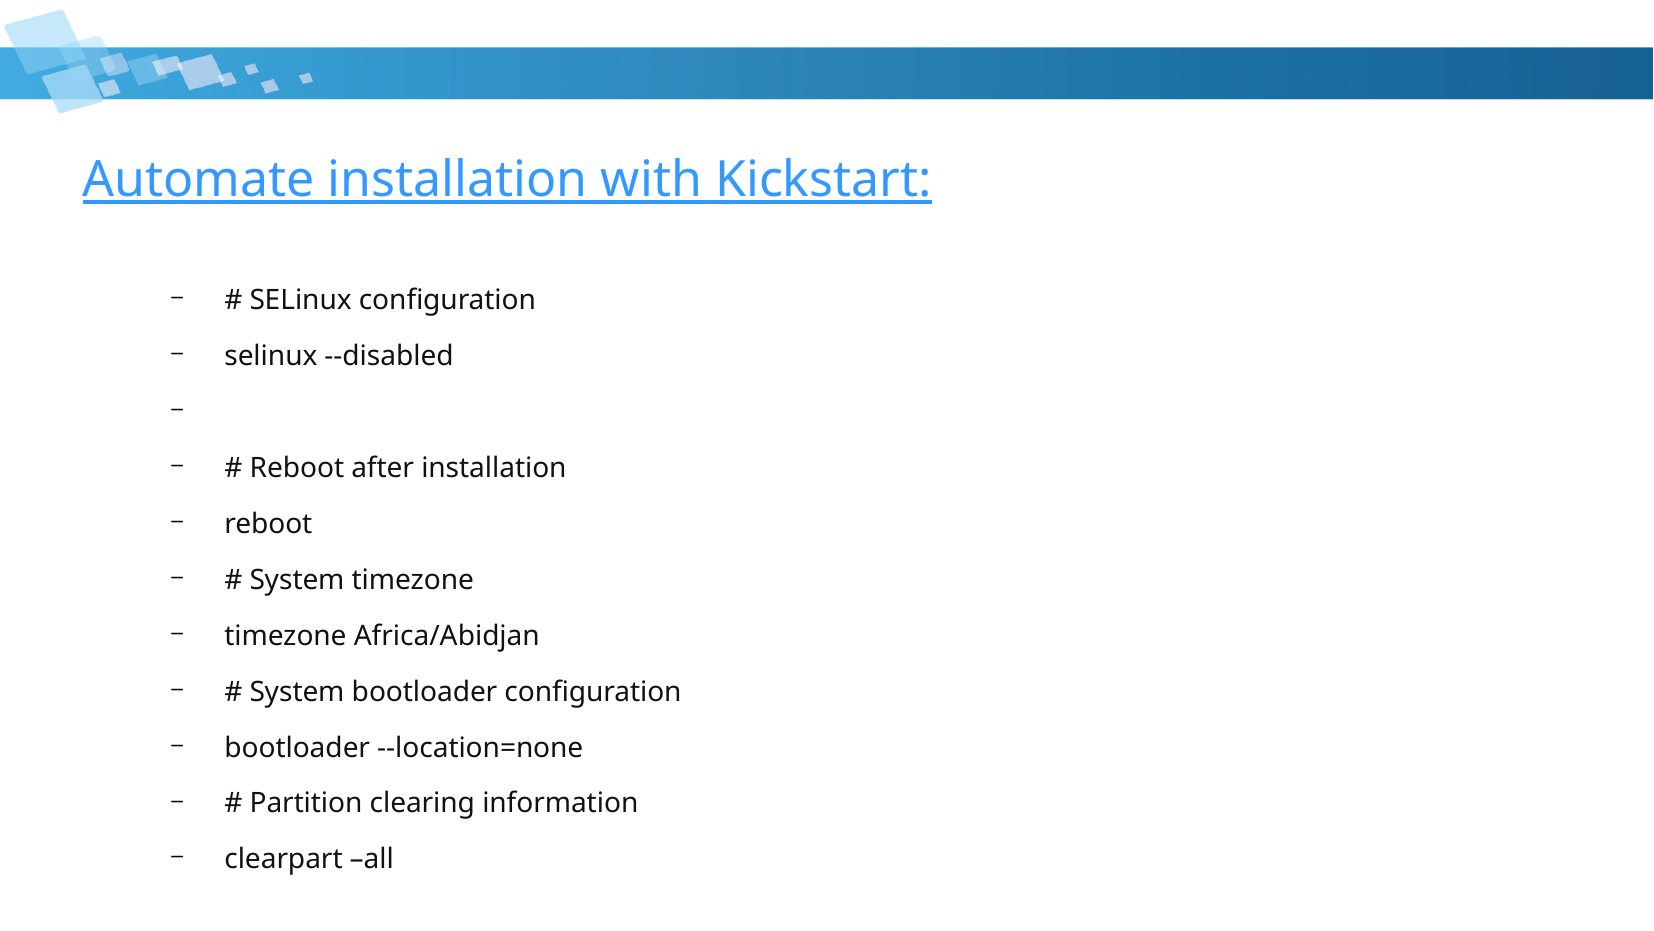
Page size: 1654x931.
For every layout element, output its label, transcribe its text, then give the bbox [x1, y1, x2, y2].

list # SELinux configuration selinux --disabled # Reboot after installation reboot # System timezone timezone Africa/Abidjan # System bootloader configuration bootloader --location=none # Partition clearing information clearpart –all [82, 279, 1571, 820]
title Automate installation with Kickstart: [82, 99, 1571, 255]
picture [0, 0, 1653, 929]
